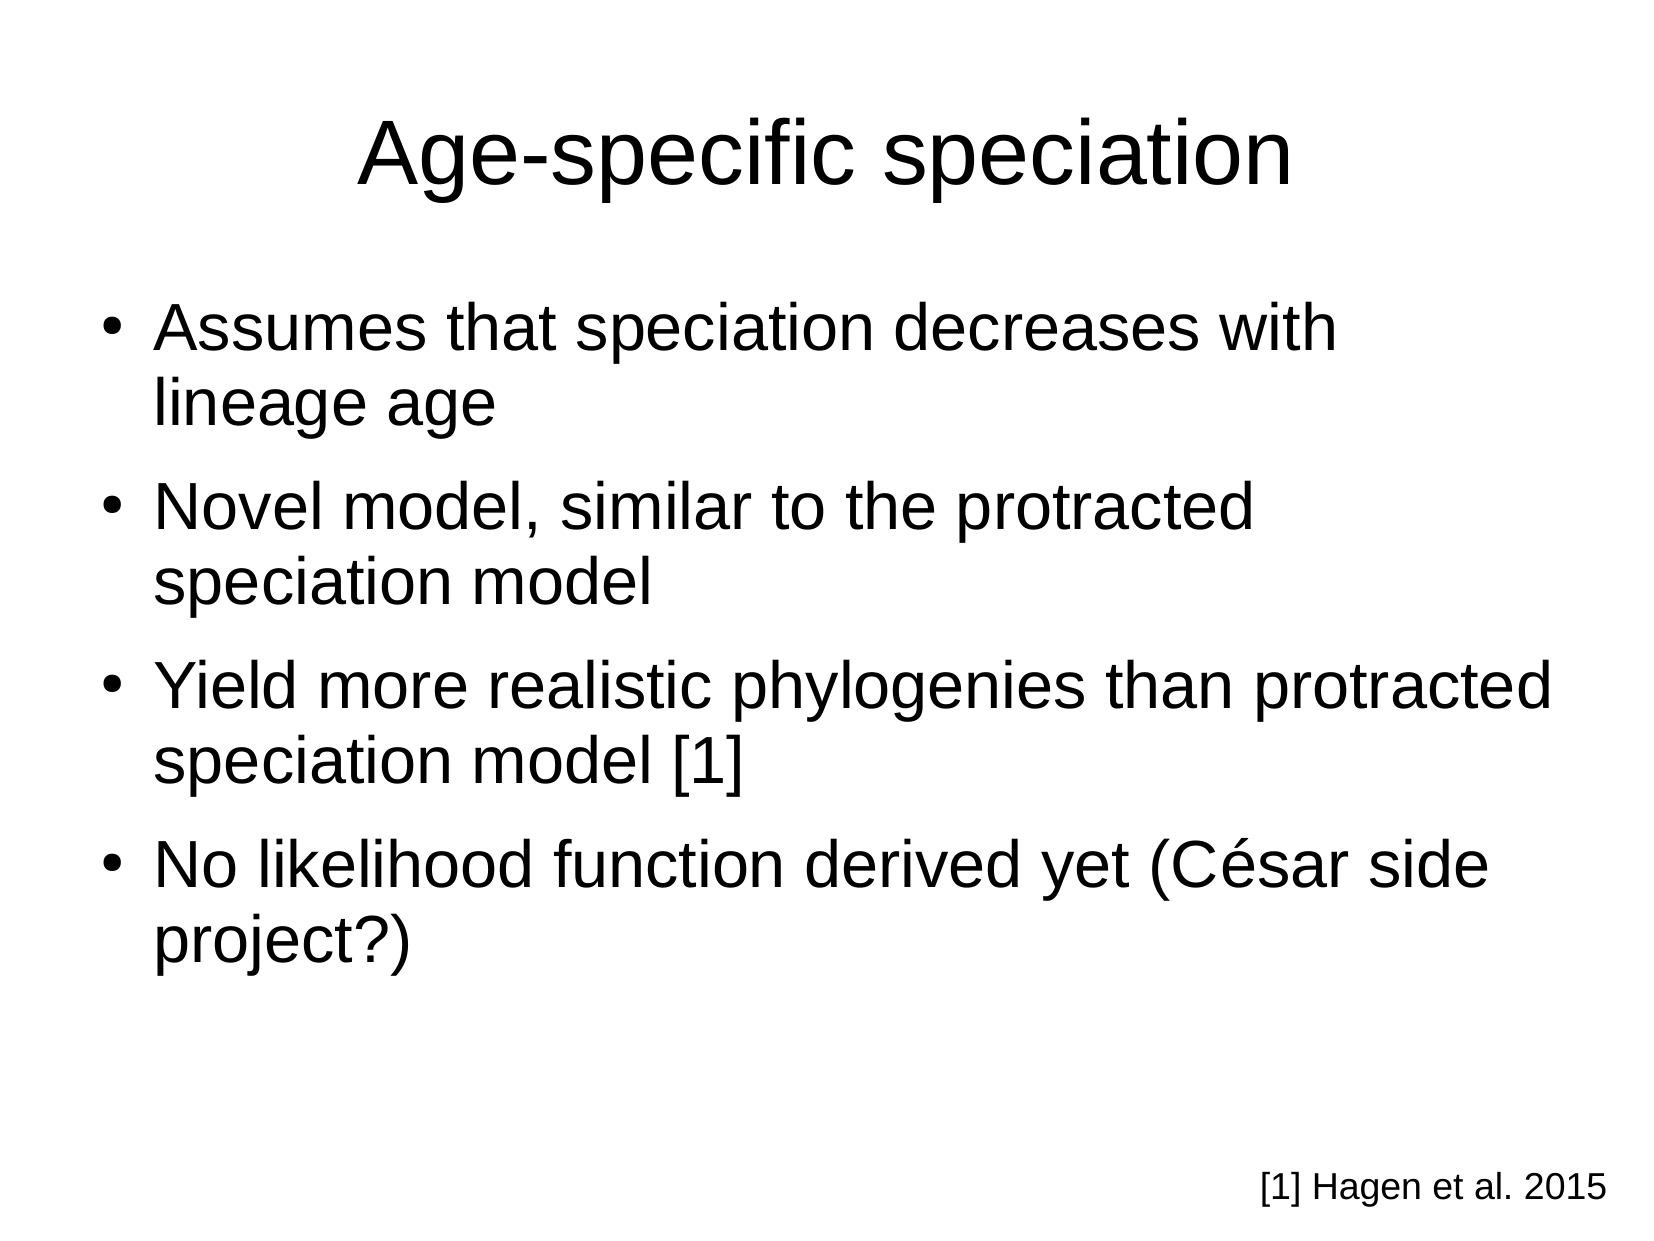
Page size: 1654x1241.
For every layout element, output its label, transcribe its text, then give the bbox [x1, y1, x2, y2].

text_box [1] Hagen et al. 2015 [1245, 1158, 1623, 1216]
list Assumes that speciation decreases with lineage age Novel model, similar to the protracted speciation model Yield more realistic phylogenies than protracted speciation model [1] No likelihood function derived yet (César side project?) [82, 290, 1571, 1010]
title Age-specific speciation [82, 49, 1571, 257]
